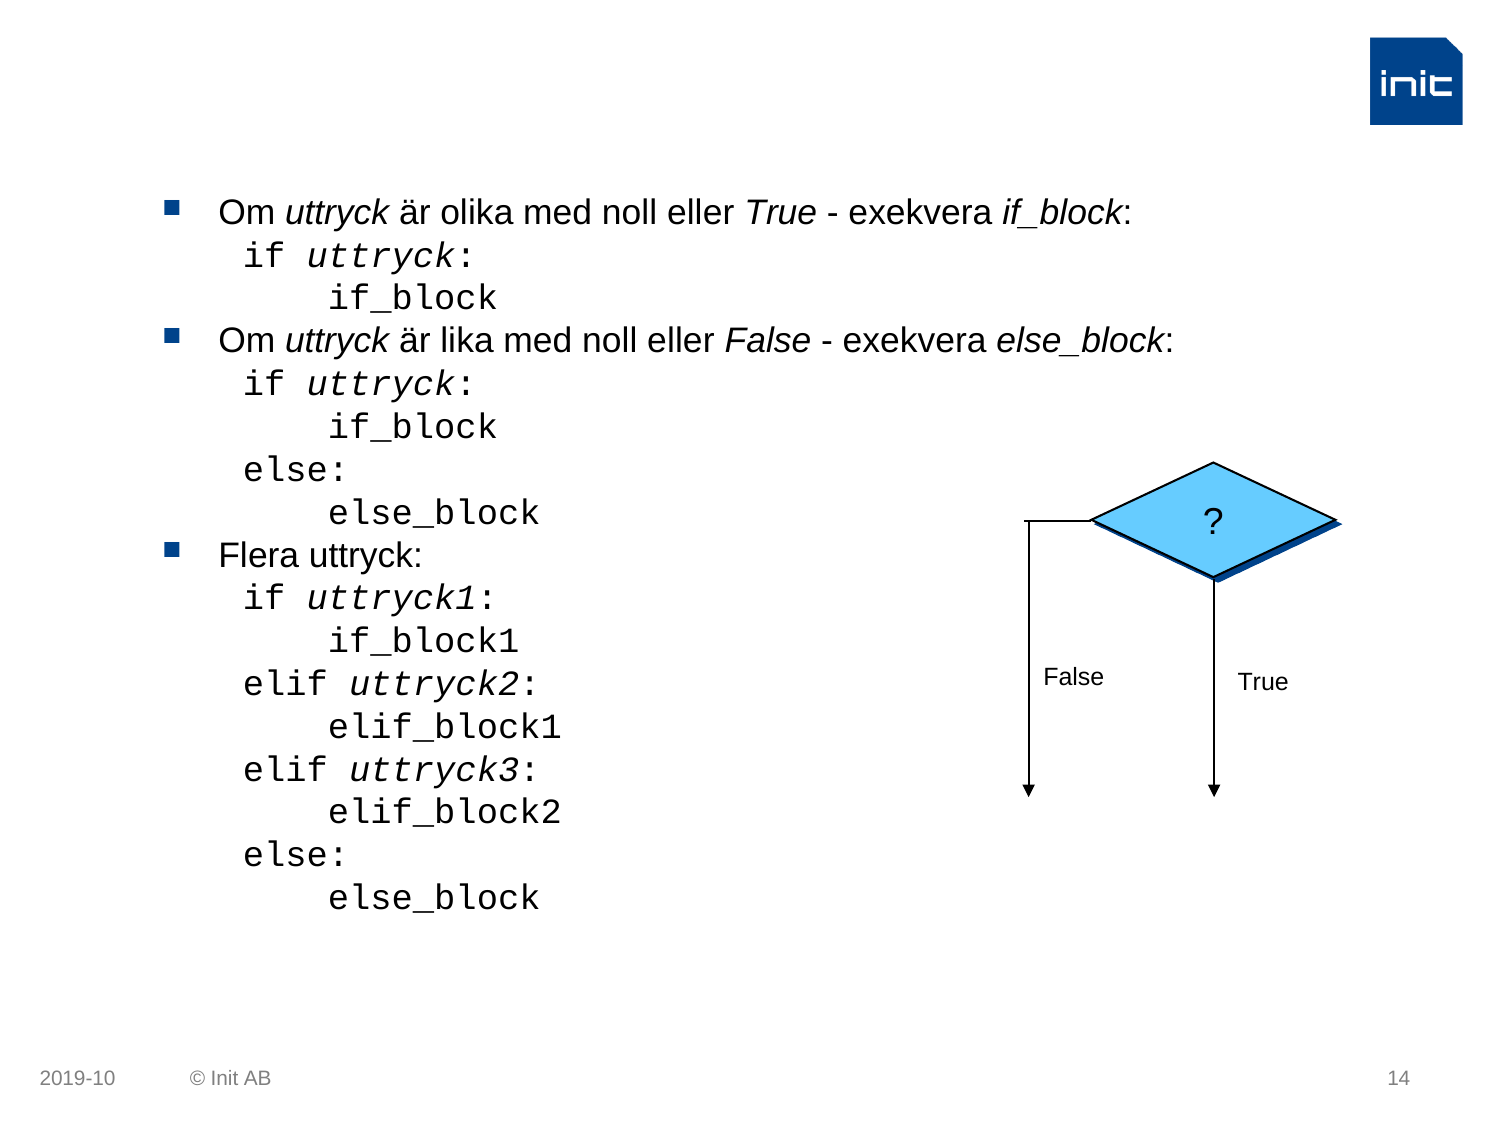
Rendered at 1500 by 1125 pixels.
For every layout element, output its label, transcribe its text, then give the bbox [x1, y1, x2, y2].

picture [1370, 37, 1463, 125]
text_box 2019-10 [24, 1037, 151, 1098]
text_box True [1222, 657, 1305, 703]
text_box <nummer> [1350, 1037, 1426, 1098]
text_box © Init AB [174, 1037, 1326, 1098]
text_box Om uttryck är olika med noll eller True - exekvera if_block: if uttryck: if_block Om uttryck är lika med noll eller False - exekvera else_block: if uttryck: if_block else: else_block Flera uttryck: if uttryck1: if_block1 elif uttryck2: elif_block1 elif uttryck3: elif_block2 else: else_block [150, 189, 1351, 963]
text_box ? [1091, 462, 1336, 578]
text_box False [1028, 653, 1121, 699]
